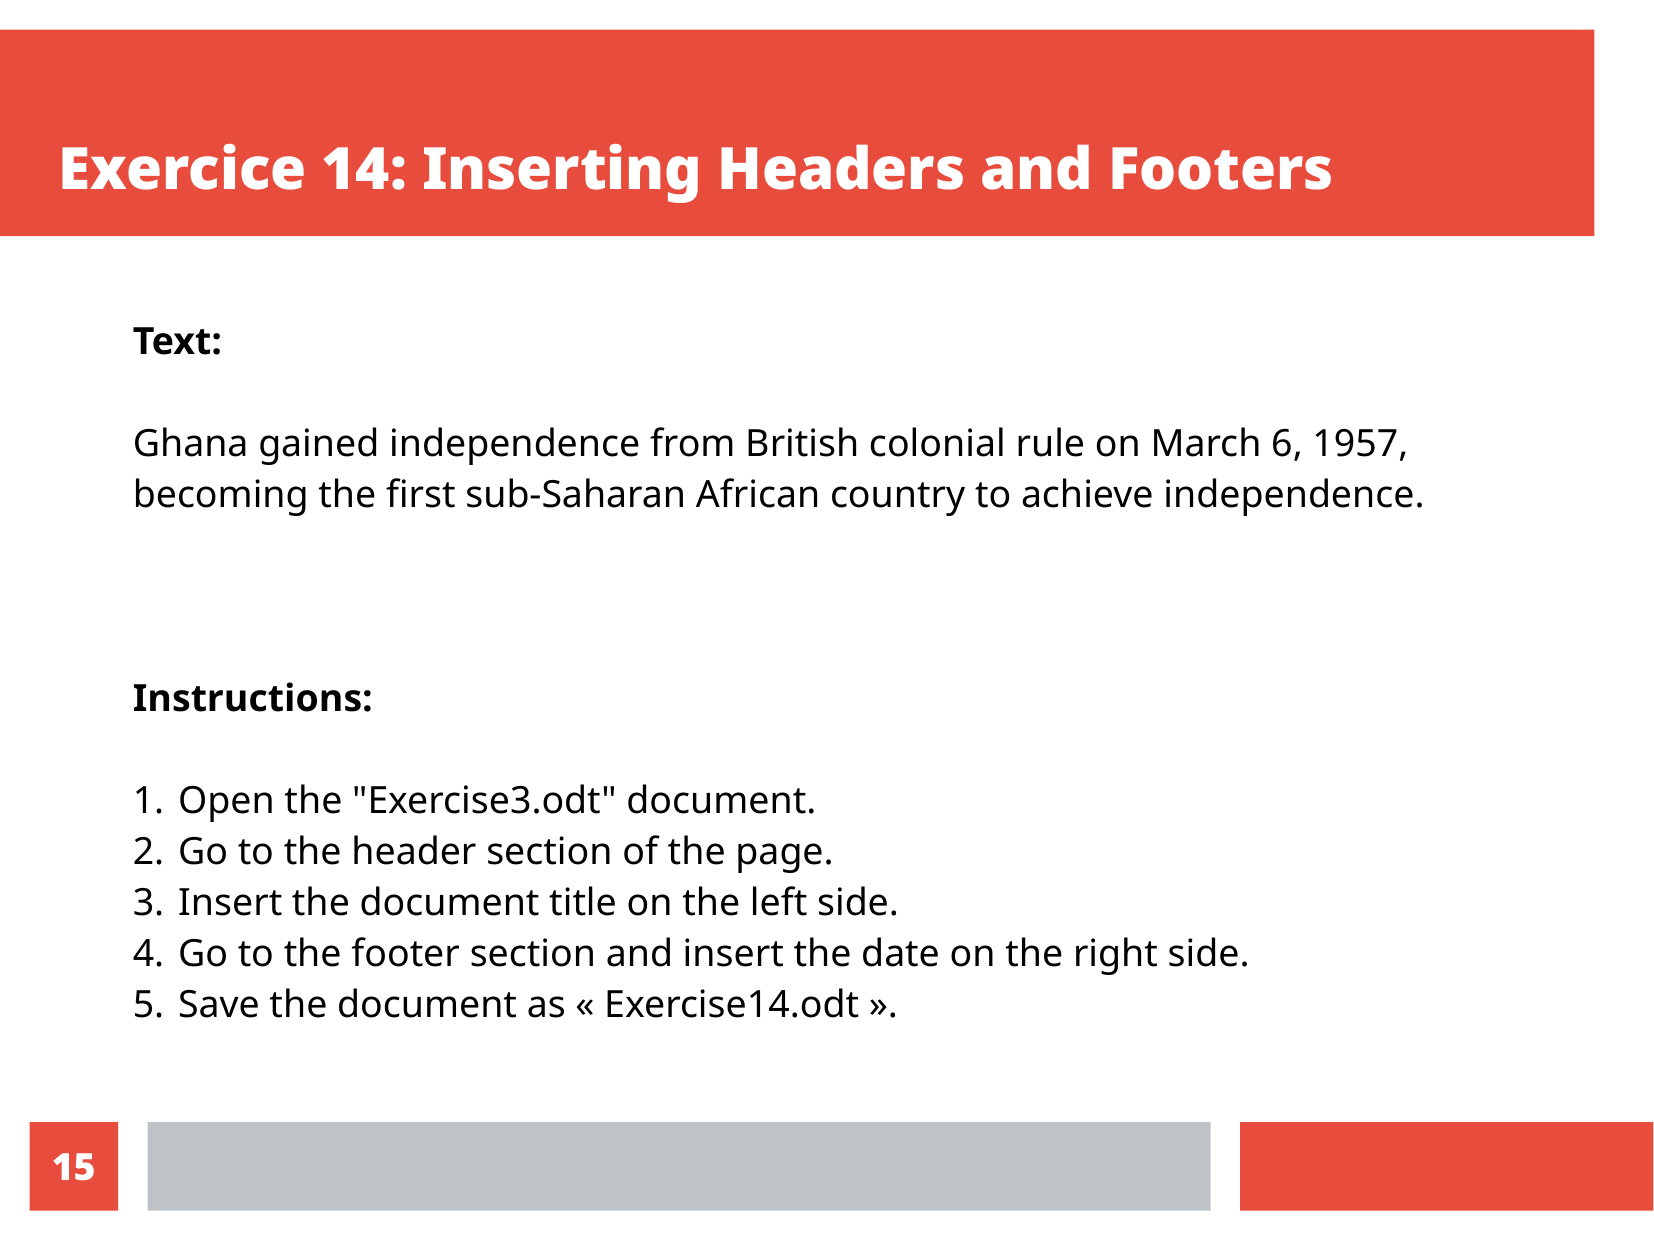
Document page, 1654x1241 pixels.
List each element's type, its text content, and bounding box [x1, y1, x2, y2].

text_box Text: Ghana gained independence from British colonial rule on March 6, 1957, becoming the first sub-Saharan African country to achieve independence. Instructions: Open the "Exercise3.odt" document. Go to the header section of the page. Insert the document title on the left side. Go to the footer section and insert the date on the right side. Save the document as « Exercise14.odt ». [118, 307, 1536, 932]
title Exercice 14: Inserting Headers and Footers [59, 59, 1595, 207]
